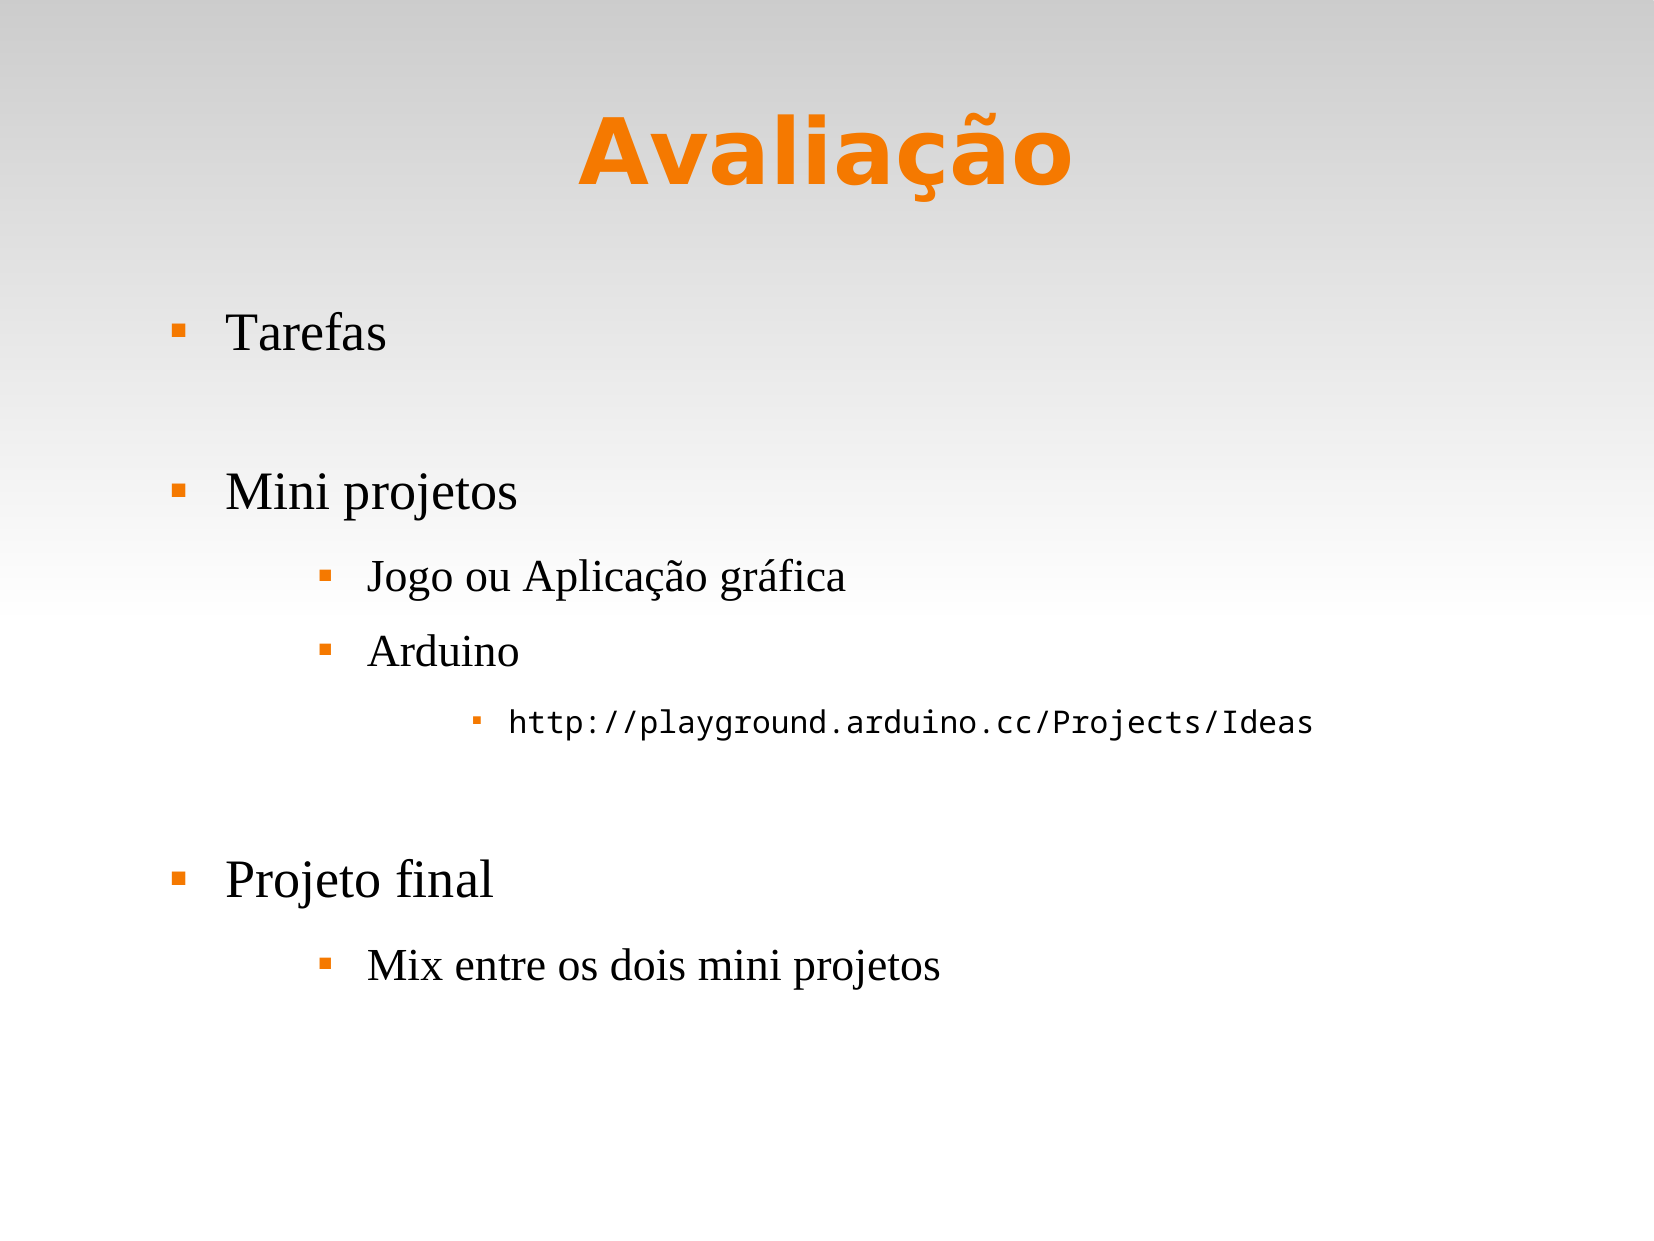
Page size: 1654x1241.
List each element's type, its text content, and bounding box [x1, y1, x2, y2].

title Avaliação [82, 49, 1571, 257]
list Tarefas Mini projetos Jogo ou Aplicação gráfica Arduino http://playground.arduino.cc/Projects/Ideas Projeto final Mix entre os dois mini projetos [83, 302, 1457, 1162]
